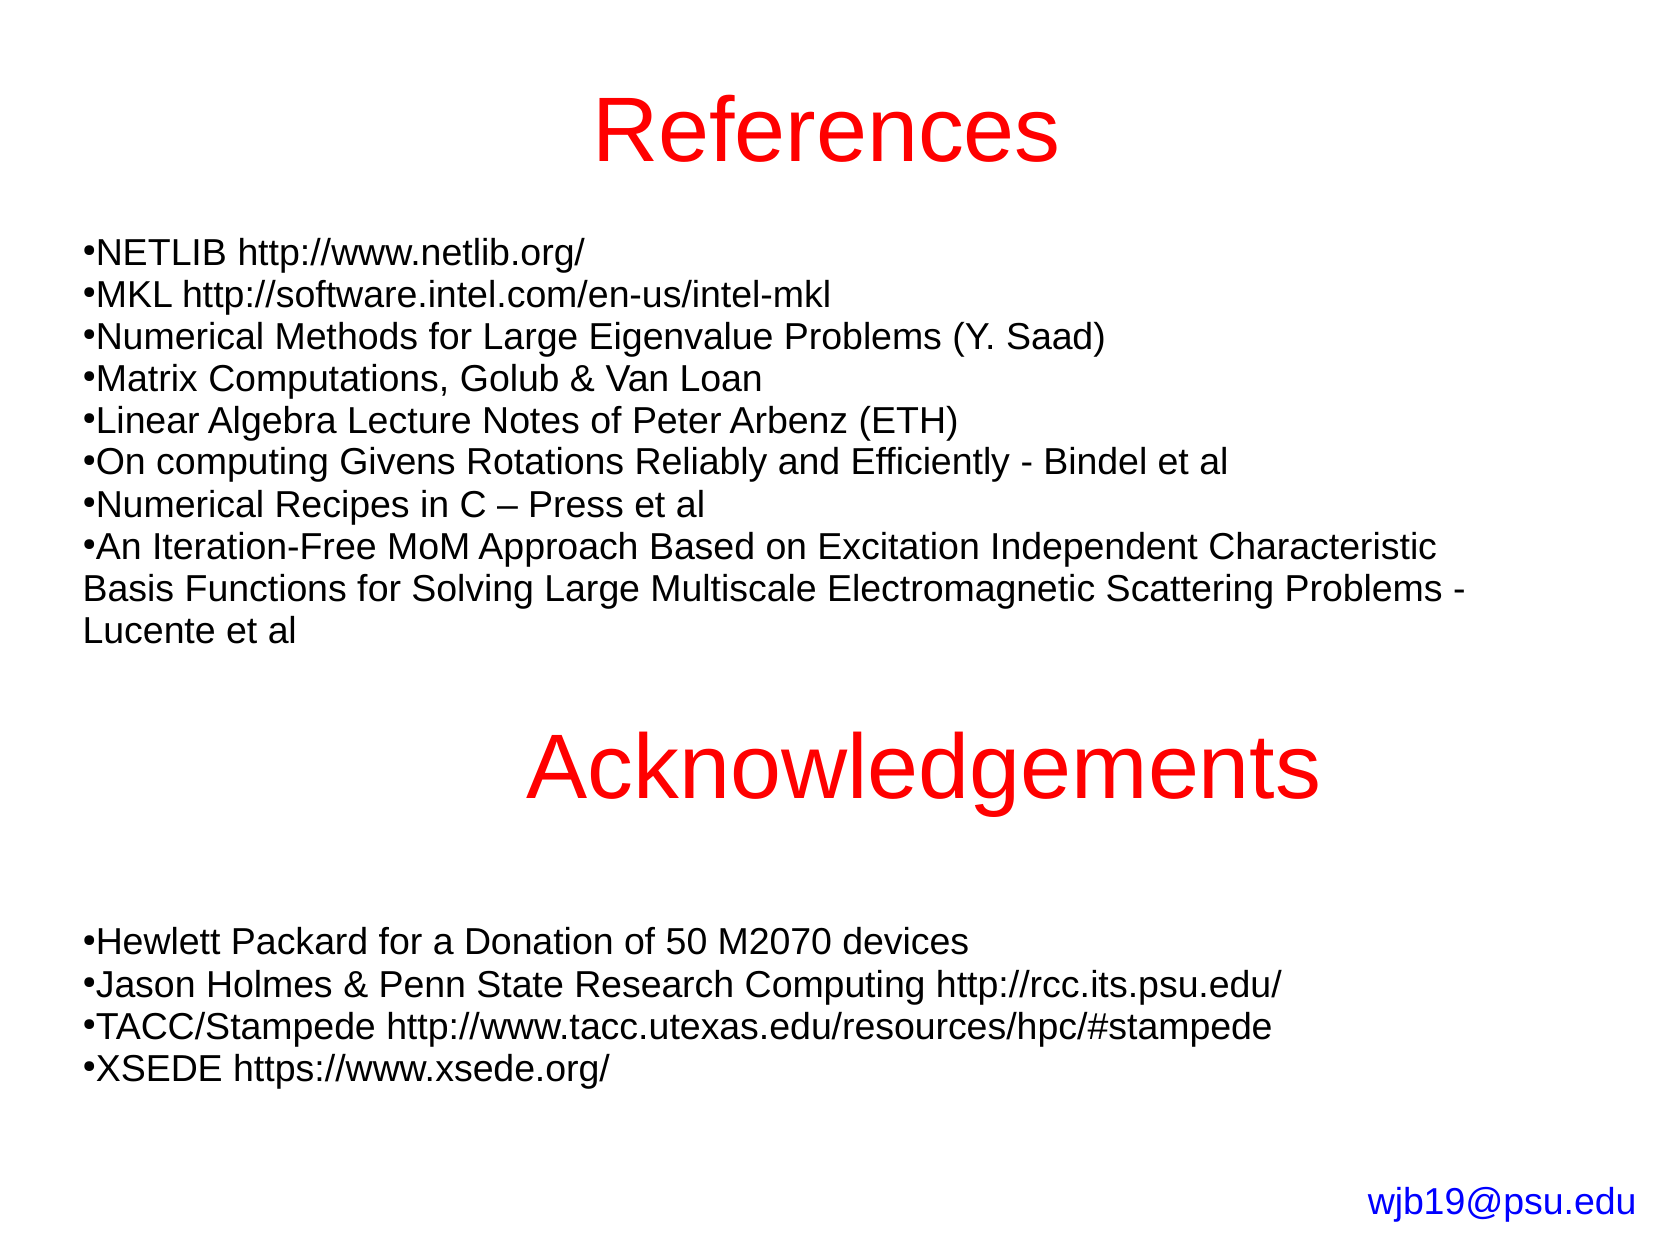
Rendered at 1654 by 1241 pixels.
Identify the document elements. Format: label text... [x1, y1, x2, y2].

text_box wjb19@psu.edu [1353, 1173, 1652, 1231]
title References [82, 25, 1571, 233]
subtitle NETLIB http://www.netlib.org/ MKL http://software.intel.com/en-us/intel-mkl Numerical Methods for Large Eigenvalue Problems (Y. Saad) Matrix Computations, Golub & Van Loan Linear Algebra Lecture Notes of Peter Arbenz (ETH) On computing Givens Rotations Reliably and Efficiently - Bindel et al Numerical Recipes in C – Press et al An Iteration-Free MoM Approach Based on Excitation Independent Characteristic Basis Functions for Solving Large Multiscale Electromagnetic Scattering Problems -Lucente et al Acknowledgements Hewlett Packard for a Donation of 50 M2070 devices Jason Holmes & Penn State Research Computing http://rcc.its.psu.edu/ TACC/Stampede http://www.tacc.utexas.edu/resources/hpc/#stampede XSEDE https://www.xsede.org/ [82, 231, 1538, 1090]
